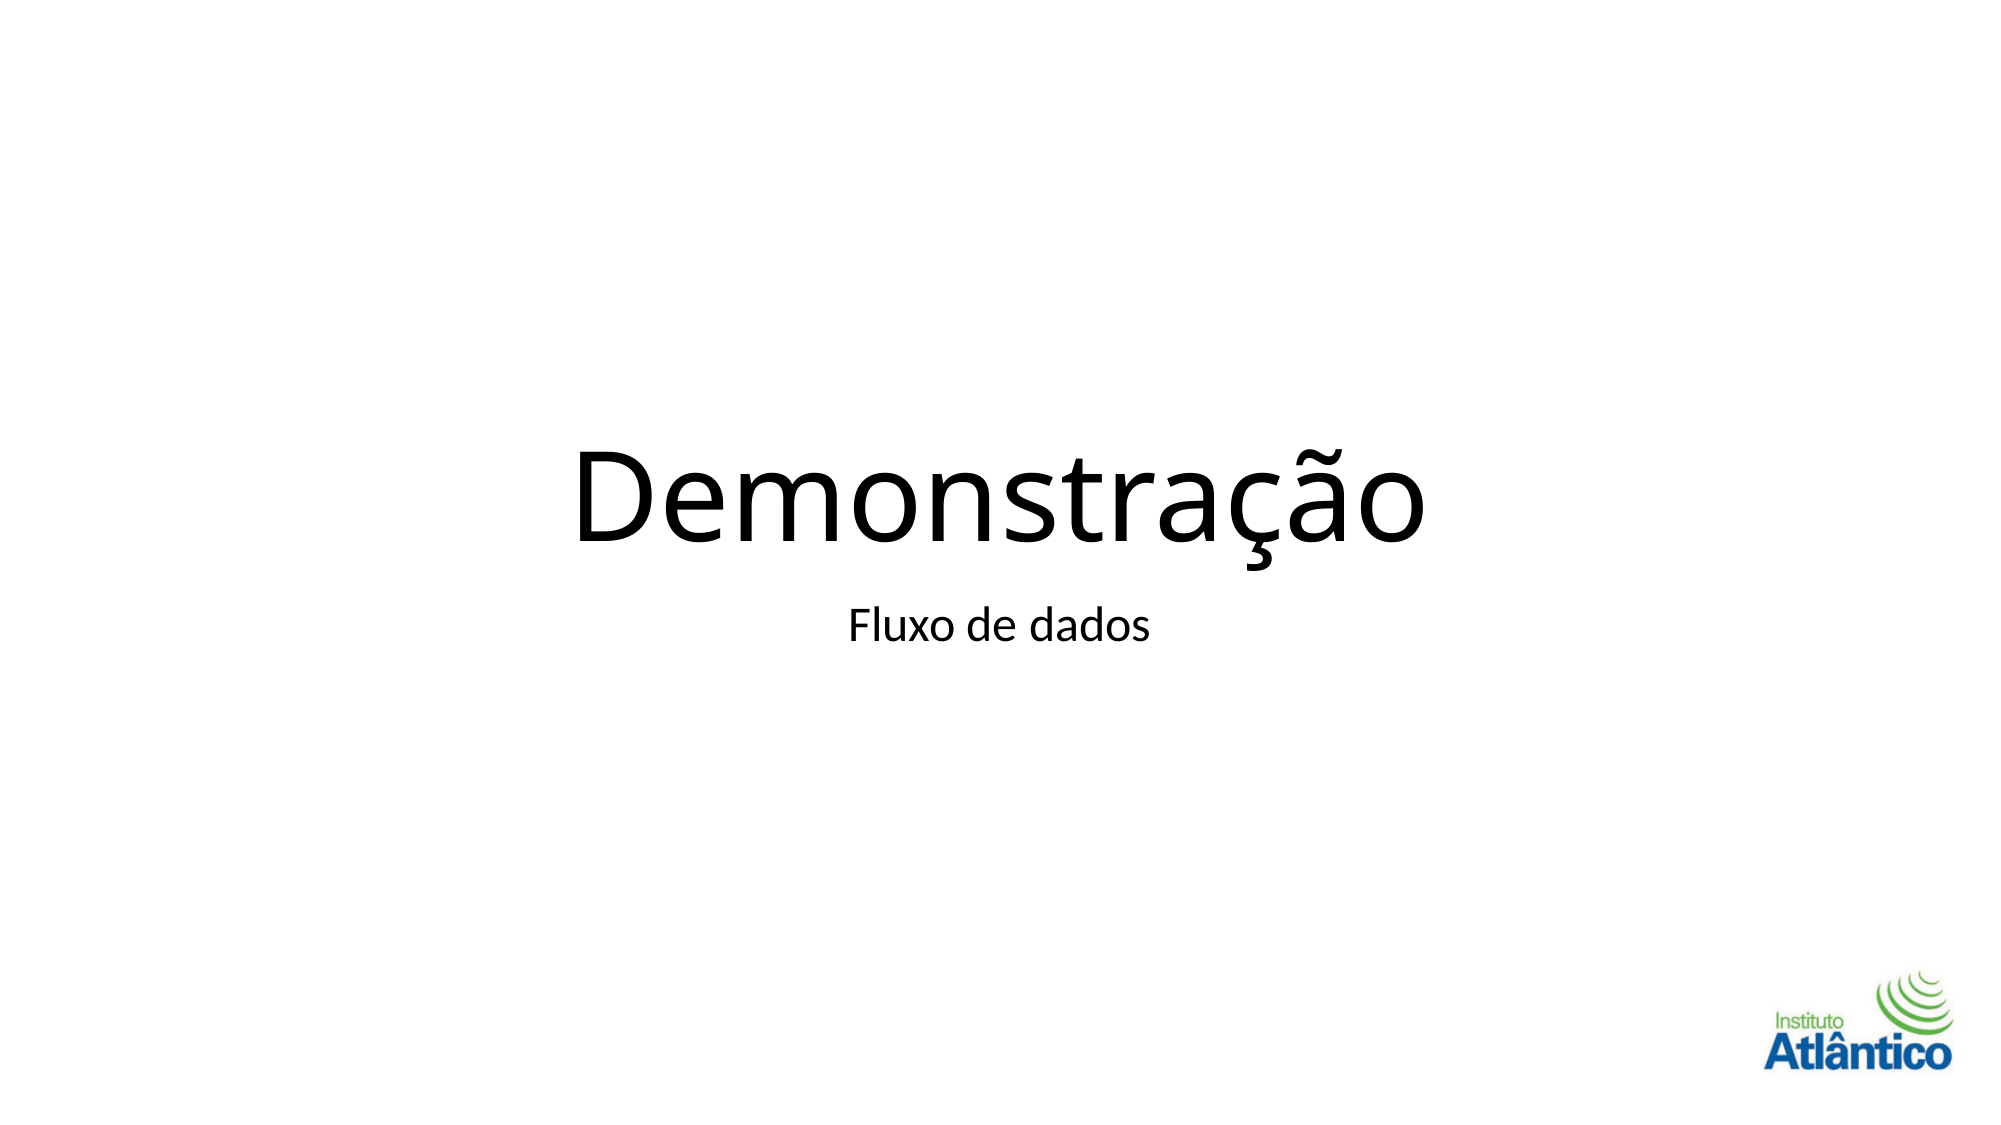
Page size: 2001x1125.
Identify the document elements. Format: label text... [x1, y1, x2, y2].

title Demonstração [249, 184, 1750, 576]
picture [1717, 930, 2000, 1120]
subtitle Fluxo de dados [249, 590, 1750, 863]
